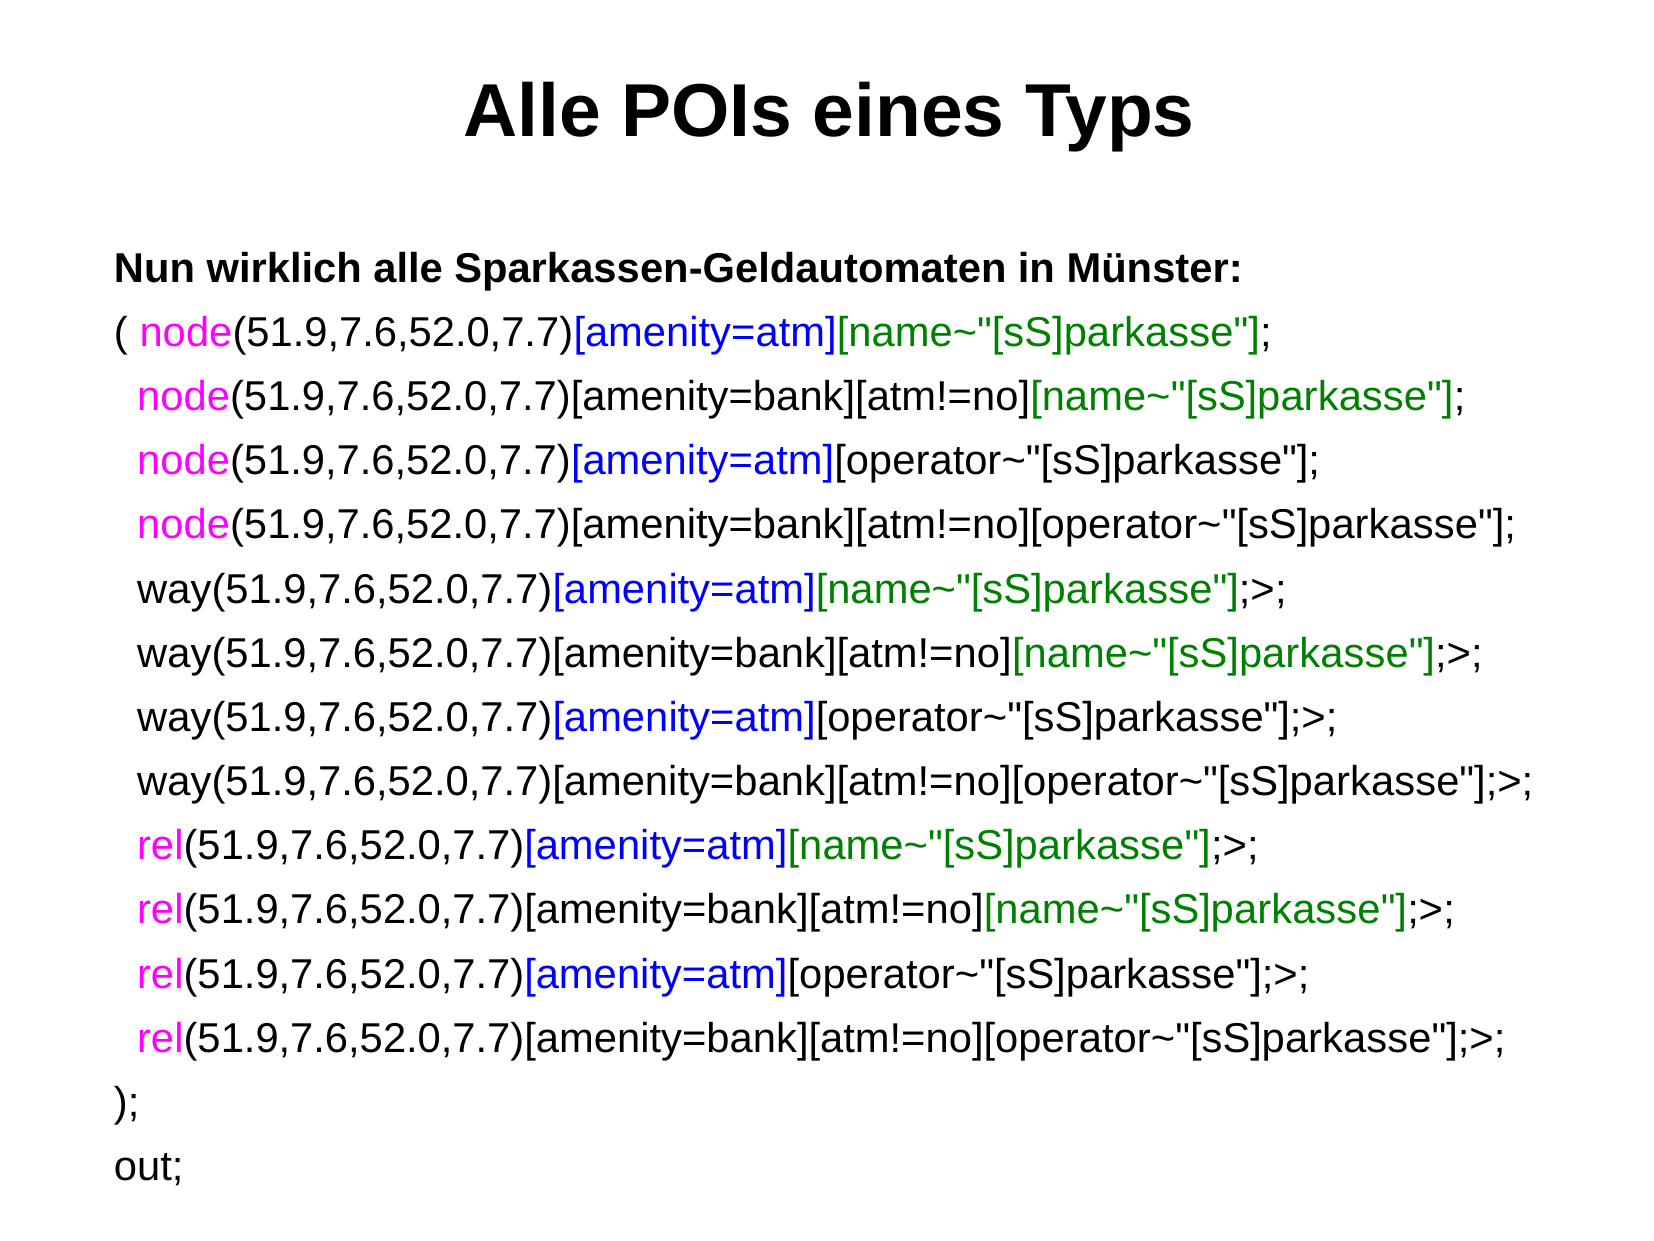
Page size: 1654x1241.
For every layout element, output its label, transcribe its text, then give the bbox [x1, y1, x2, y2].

text_box Nun wirklich alle Sparkassen-Geldautomaten in Münster: ( node(51.9,7.6,52.0,7.7)[amenity=atm][name~"[sS]parkasse"]; node(51.9,7.6,52.0,7.7)[amenity=bank][atm!=no][name~"[sS]parkasse"]; node(51.9,7.6,52.0,7.7)[amenity=atm][operator~"[sS]parkasse"]; node(51.9,7.6,52.0,7.7)[amenity=bank][atm!=no][operator~"[sS]parkasse"]; way(51.9,7.6,52.0,7.7)[amenity=atm][name~"[sS]parkasse"];>; way(51.9,7.6,52.0,7.7)[amenity=bank][atm!=no][name~"[sS]parkasse"];>; way(51.9,7.6,52.0,7.7)[amenity=atm][operator~"[sS]parkasse"];>; way(51.9,7.6,52.0,7.7)[amenity=bank][atm!=no][operator~"[sS]parkasse"];>; rel(51.9,7.6,52.0,7.7)[amenity=atm][name~"[sS]parkasse"];>; rel(51.9,7.6,52.0,7.7)[amenity=bank][atm!=no][name~"[sS]parkasse"];>; rel(51.9,7.6,52.0,7.7)[amenity=atm][operator~"[sS]parkasse"];>; rel(51.9,7.6,52.0,7.7)[amenity=bank][atm!=no][operator~"[sS]parkasse"];>; ); out; [99, 236, 1558, 1241]
text_box Alle POIs eines Typs [448, 61, 1209, 160]
